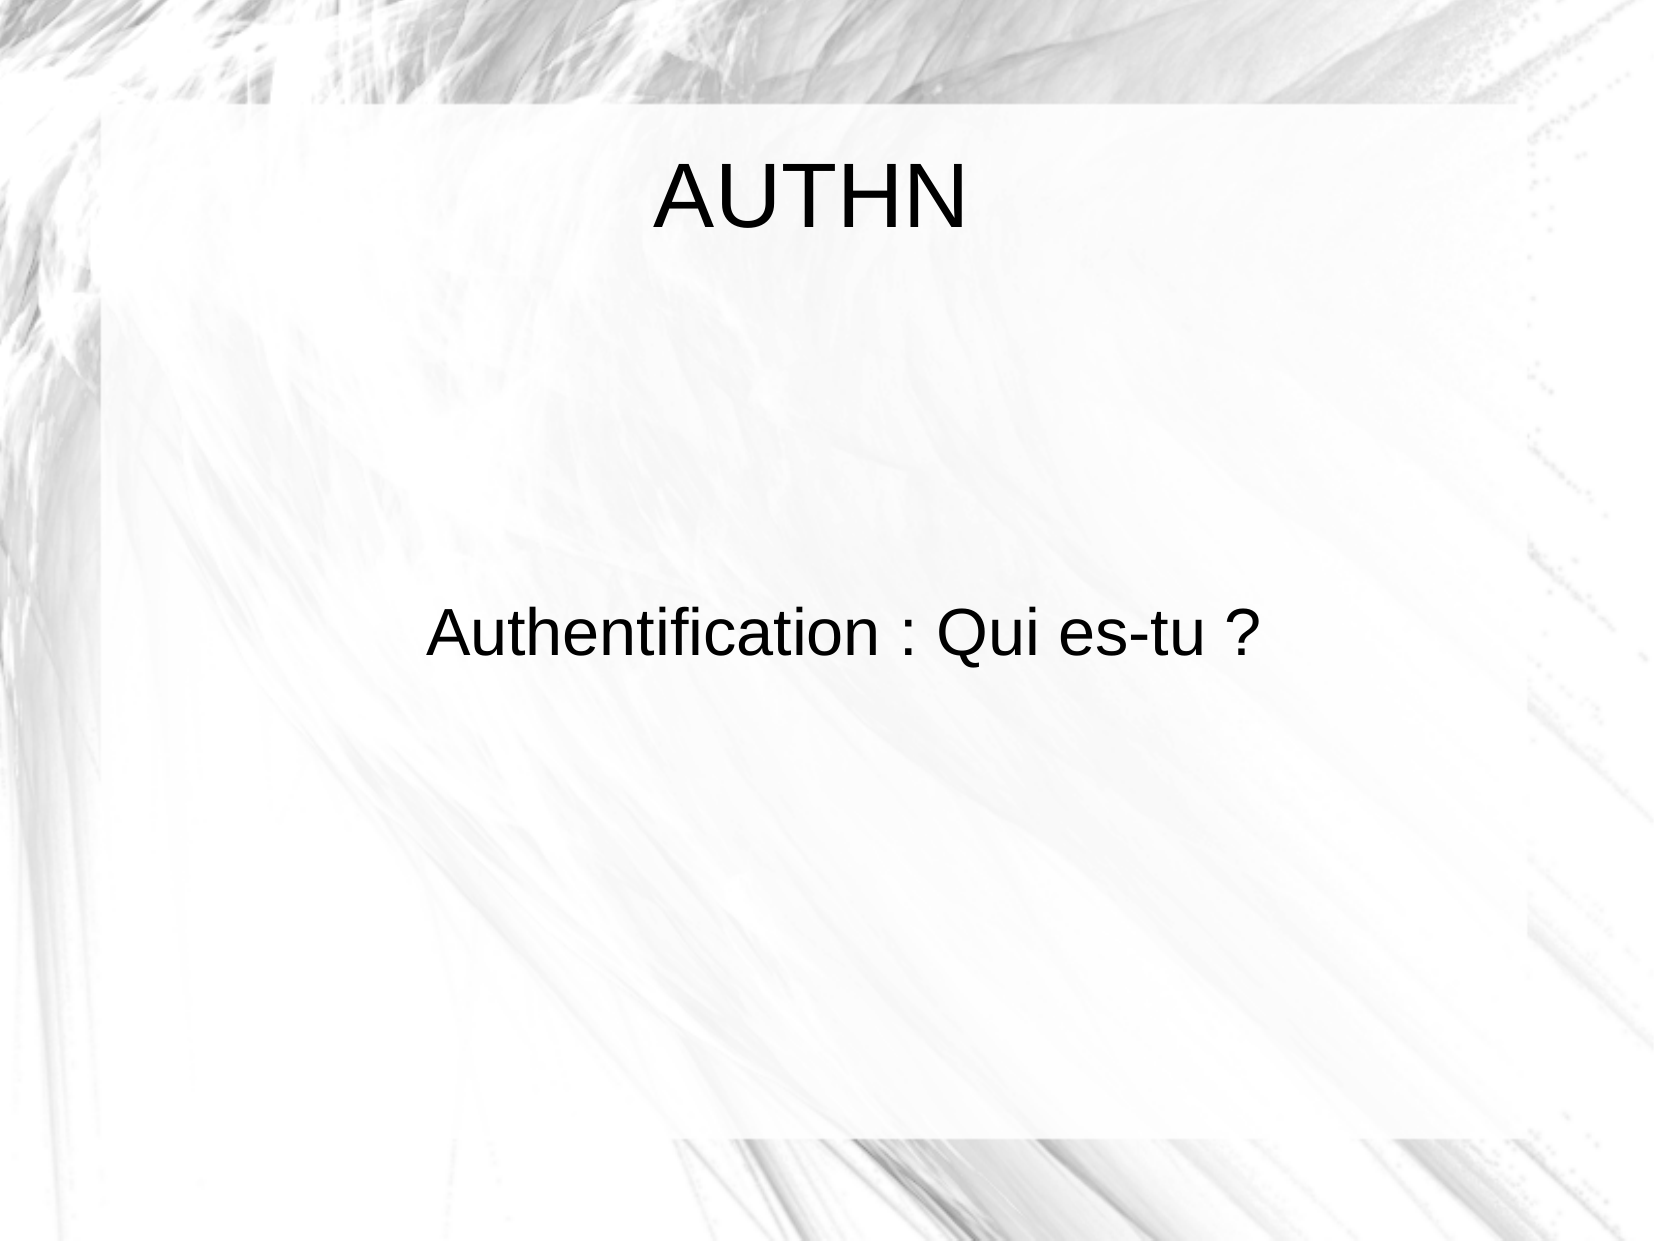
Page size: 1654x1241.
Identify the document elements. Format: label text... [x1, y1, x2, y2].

subtitle Authentification : Qui es-tu ? [118, 327, 1571, 938]
picture [0, 0, 1654, 1241]
title AUTHN [118, 119, 1506, 273]
